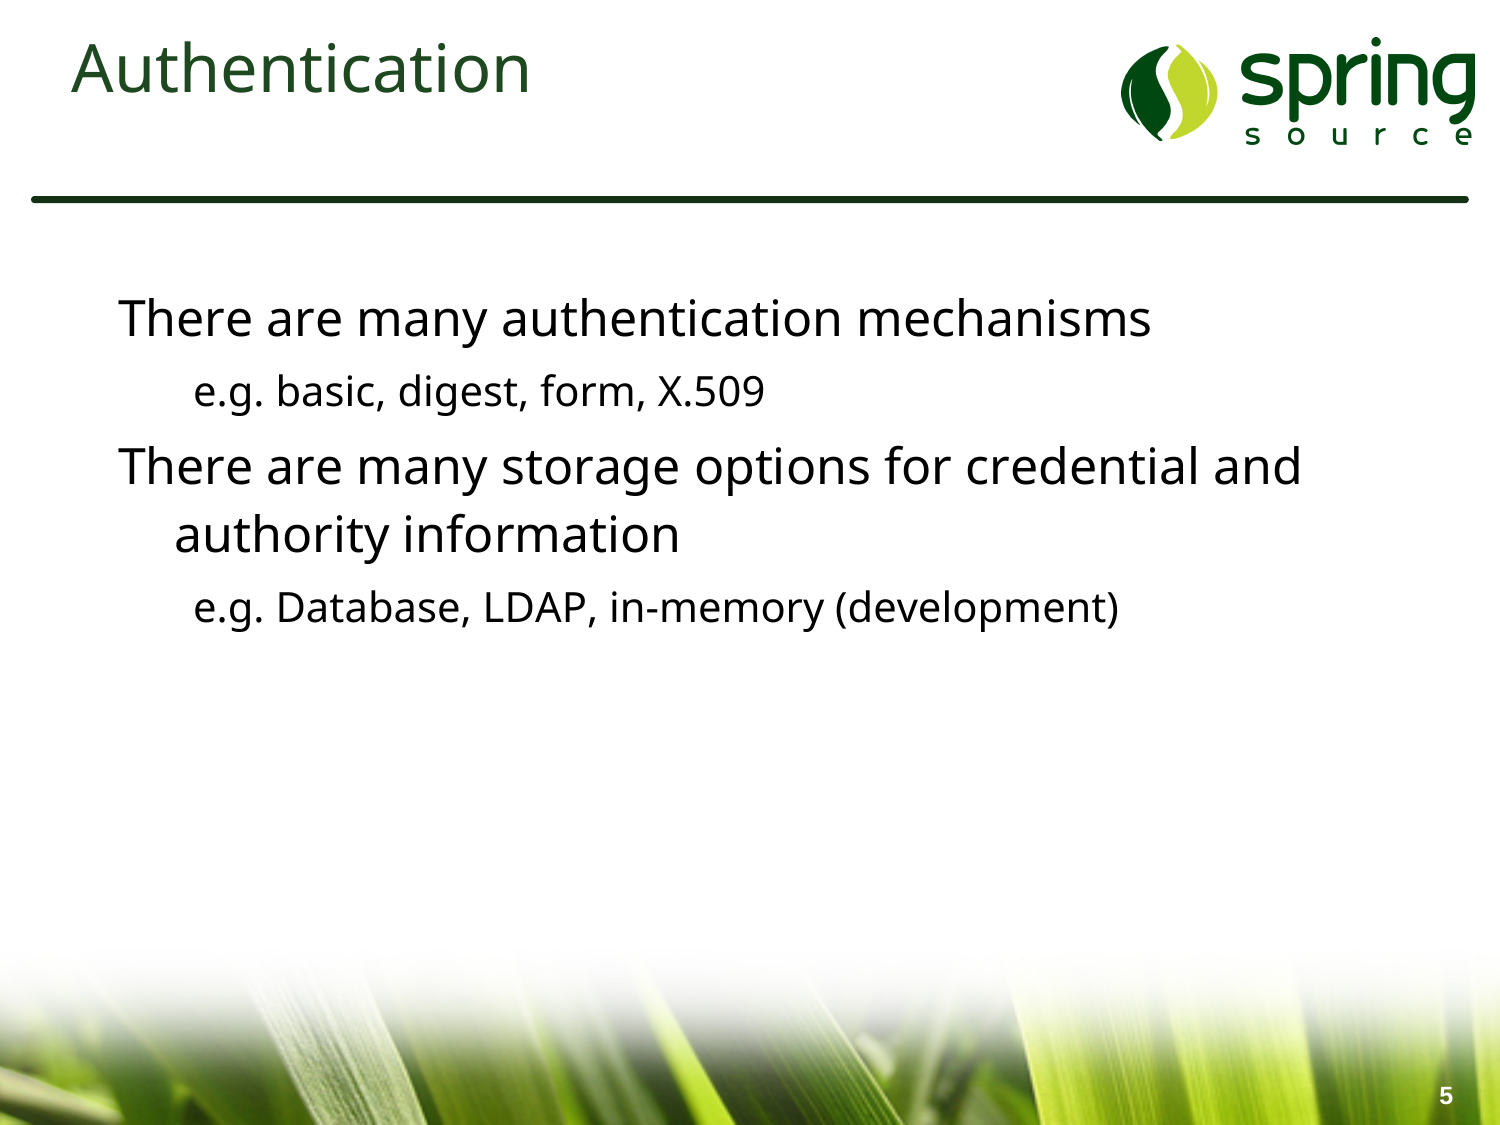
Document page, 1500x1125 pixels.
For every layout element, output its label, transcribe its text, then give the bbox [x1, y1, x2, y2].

picture [0, 944, 1500, 1125]
picture [1121, 37, 1475, 145]
title Authentication [56, 13, 1089, 176]
list There are many authentication mechanisms e.g. basic, digest, form, X.509 There are many storage options for credential and authority information e.g. Database, LDAP, in-memory (development) [103, 275, 1394, 938]
